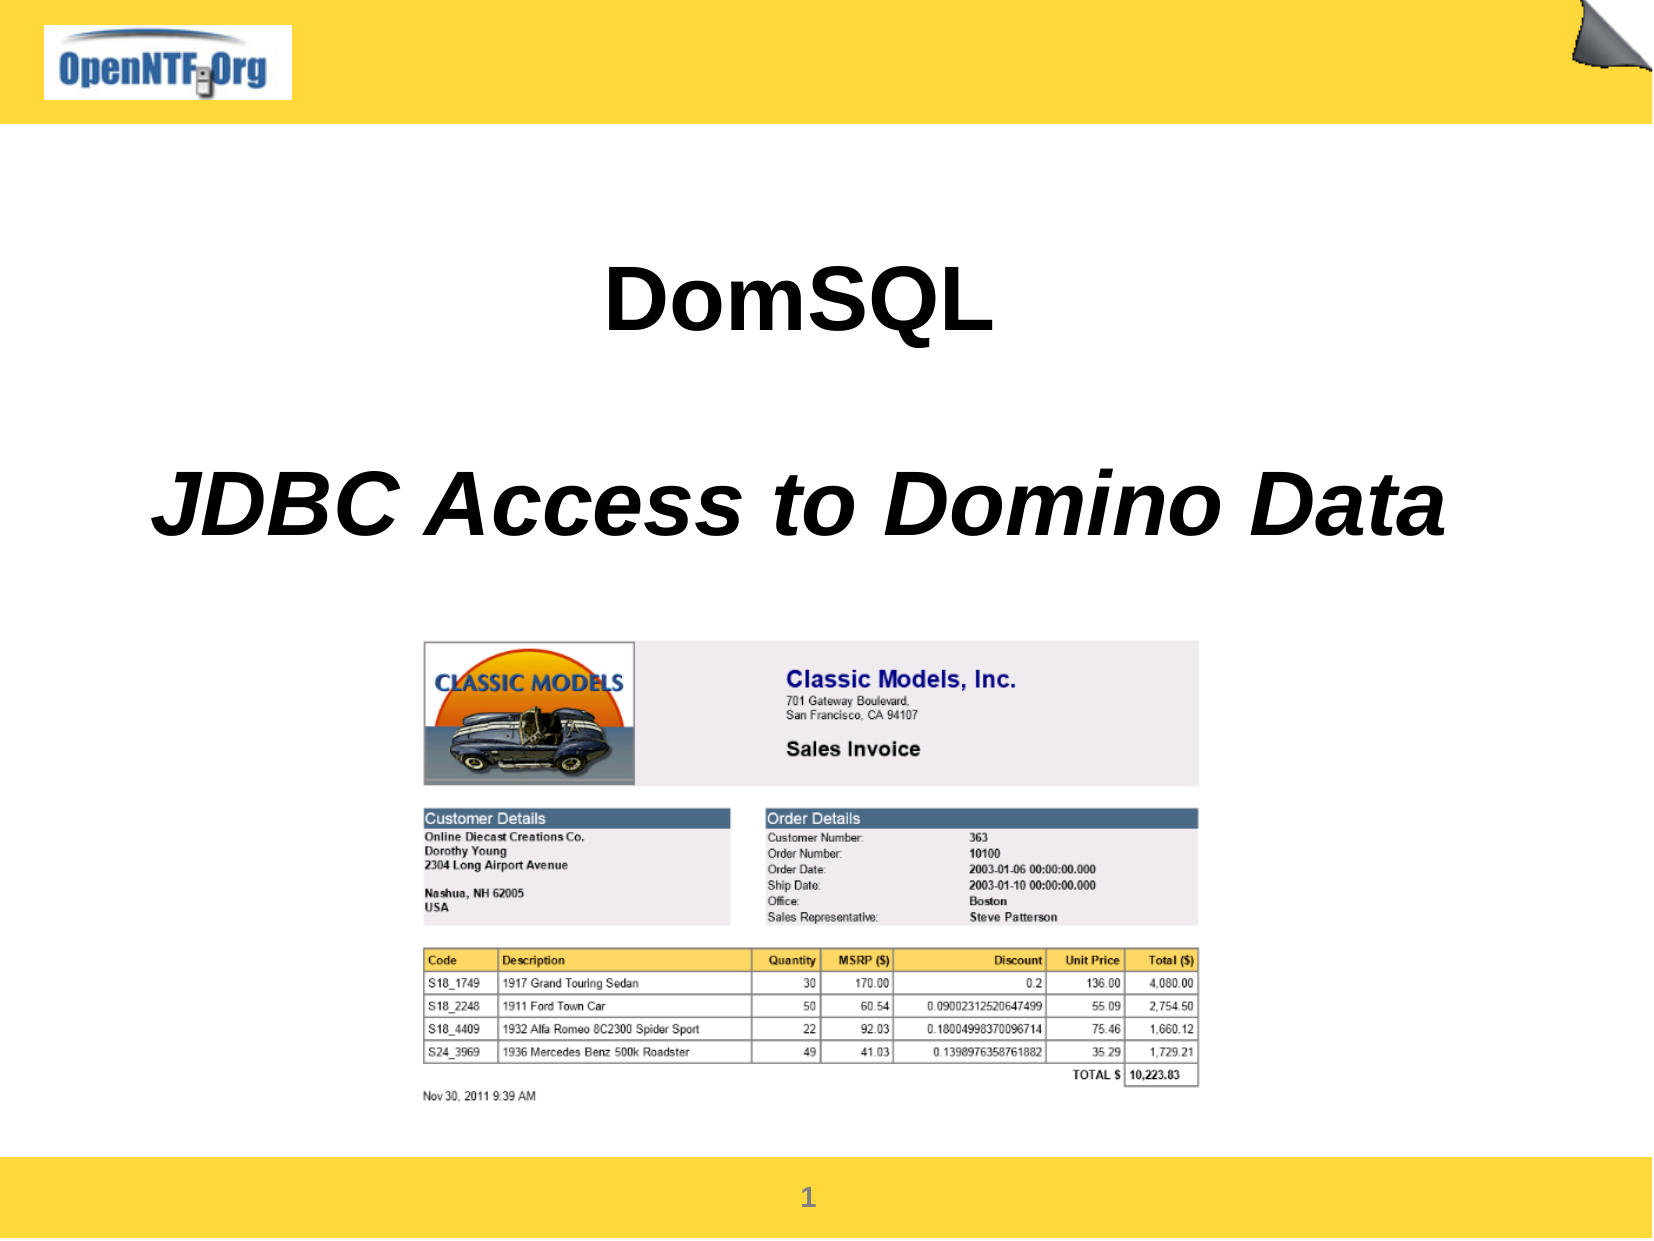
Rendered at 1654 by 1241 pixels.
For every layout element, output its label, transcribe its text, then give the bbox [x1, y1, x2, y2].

text_box DomSQL JDBC Access to Domino Data [150, 144, 1463, 863]
picture [0, 0, 1654, 124]
picture [422, 637, 1201, 1104]
picture [0, 1157, 1652, 1238]
